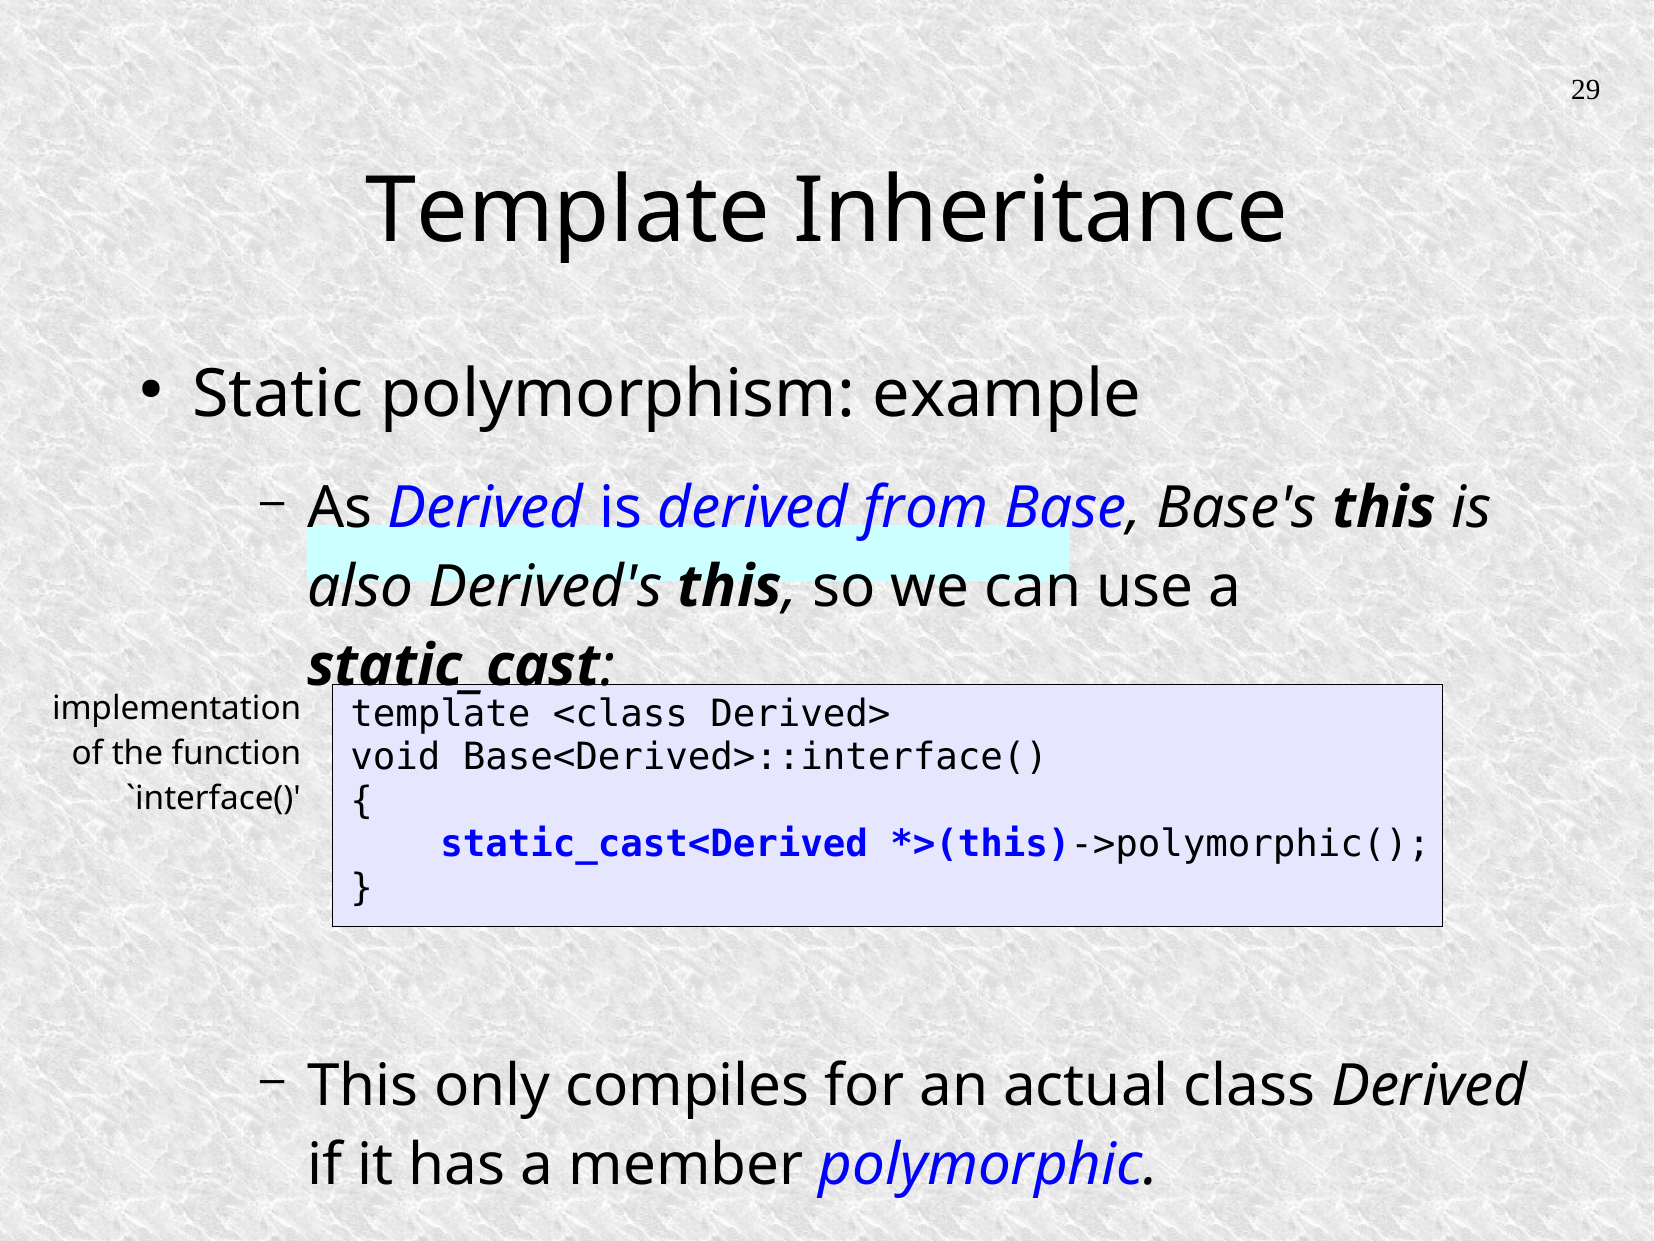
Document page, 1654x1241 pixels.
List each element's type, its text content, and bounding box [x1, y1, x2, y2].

text_box implementation of the function `interface()' [52, 683, 316, 805]
title Template Inheritance [121, 102, 1534, 311]
list Static polymorphism: example As Derived is derived from Base, Base's this is also Derived's this, so we can use a static_cast: This only compiles for an actual class Derived if it has a member polymorphic. [121, 344, 1545, 1127]
picture [0, 0, 1654, 1241]
text_box template <class Derived> void Base<Derived>::interface() { static_cast<Derived *>(this)->polymorphic(); } [350, 691, 1431, 918]
